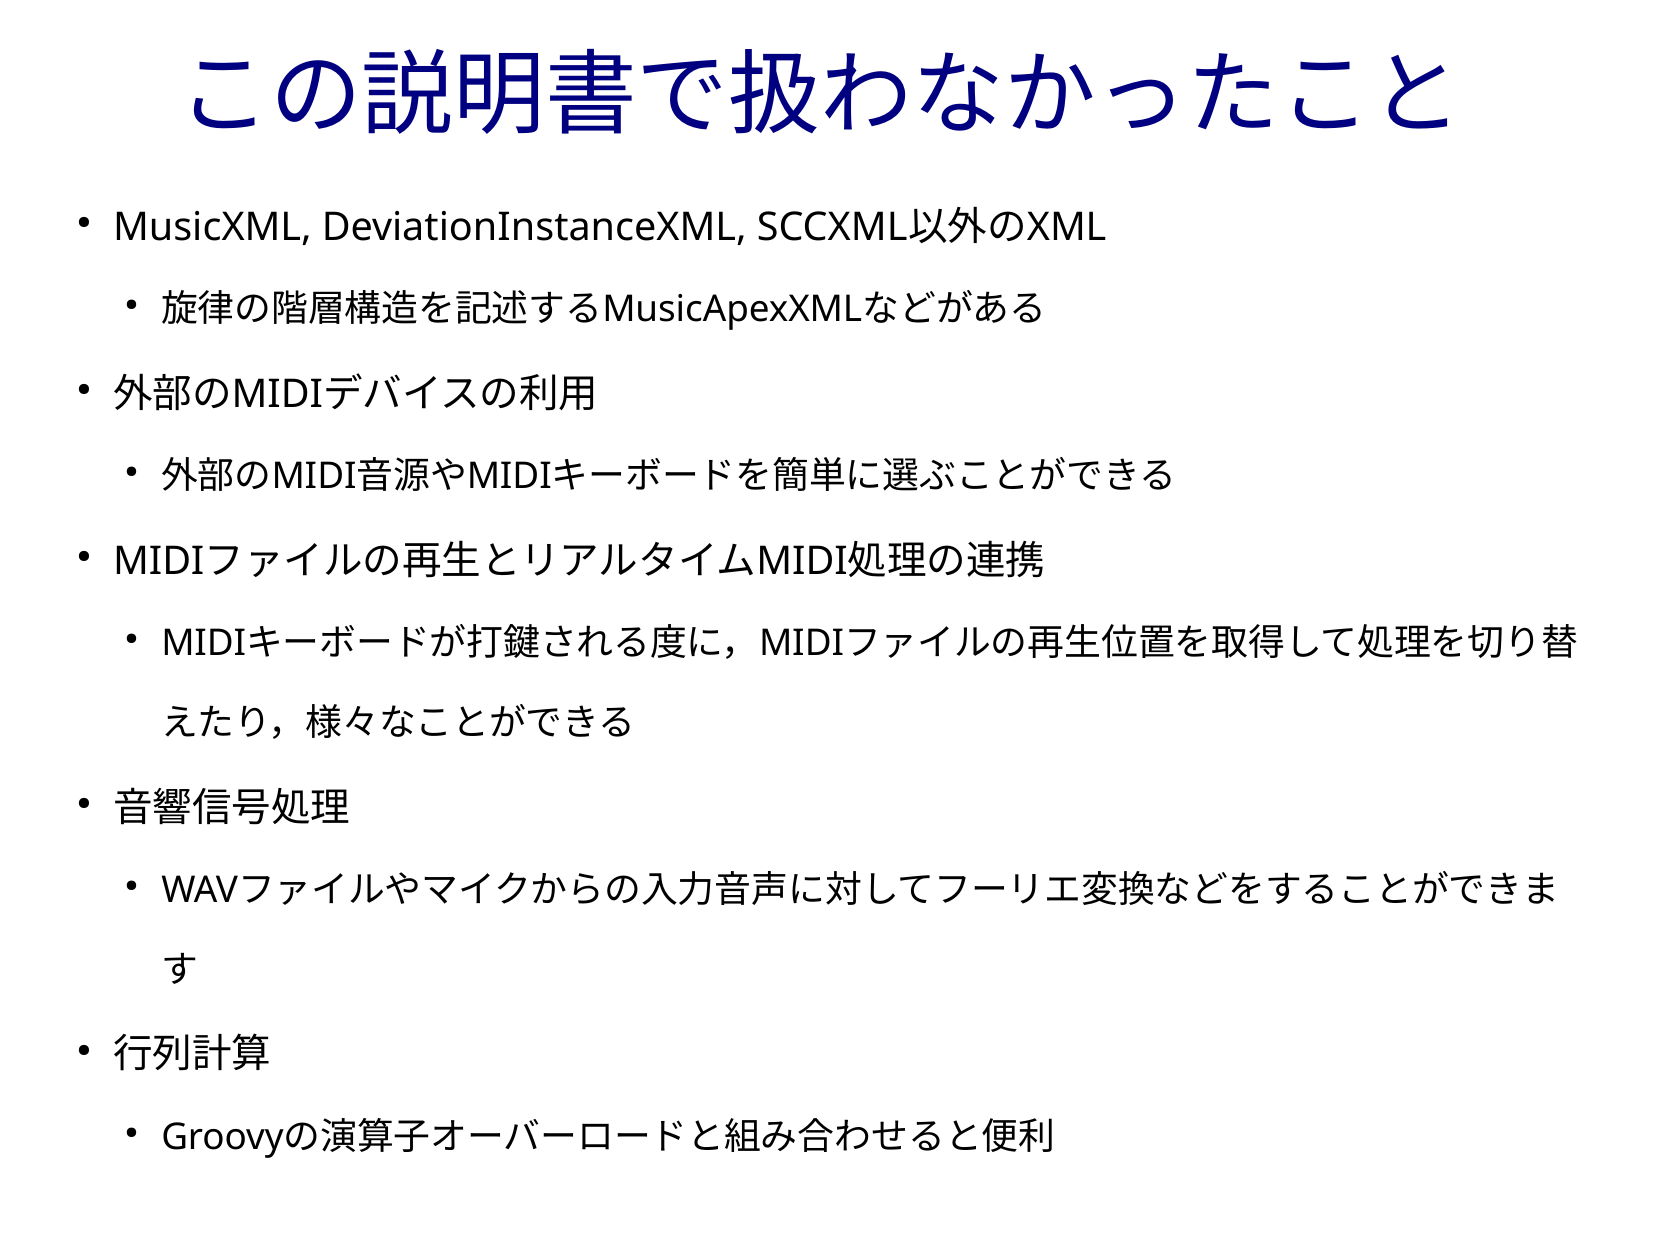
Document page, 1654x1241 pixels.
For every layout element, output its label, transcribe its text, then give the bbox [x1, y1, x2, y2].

title この説明書で扱わなかったこと [76, 33, 1565, 139]
list MusicXML, DeviationInstanceXML, SCCXML以外のXML 旋律の階層構造を記述するMusicApexXMLなどがある 外部のMIDIデバイスの利用 外部のMIDI音源やMIDIキーボードを簡単に選ぶことができる MIDIファイルの再生とリアルタイムMIDI処理の連携 MIDIキーボードが打鍵される度に，MIDIファイルの再生位置を取得して処理を切り替えたり，様々なことができる 音響信号処理 WAVファイルやマイクからの入力音声に対してフーリエ変換などをすることができます 行列計算 Groovyの演算子オーバーロードと組み合わせると便利 [64, 166, 1595, 1167]
